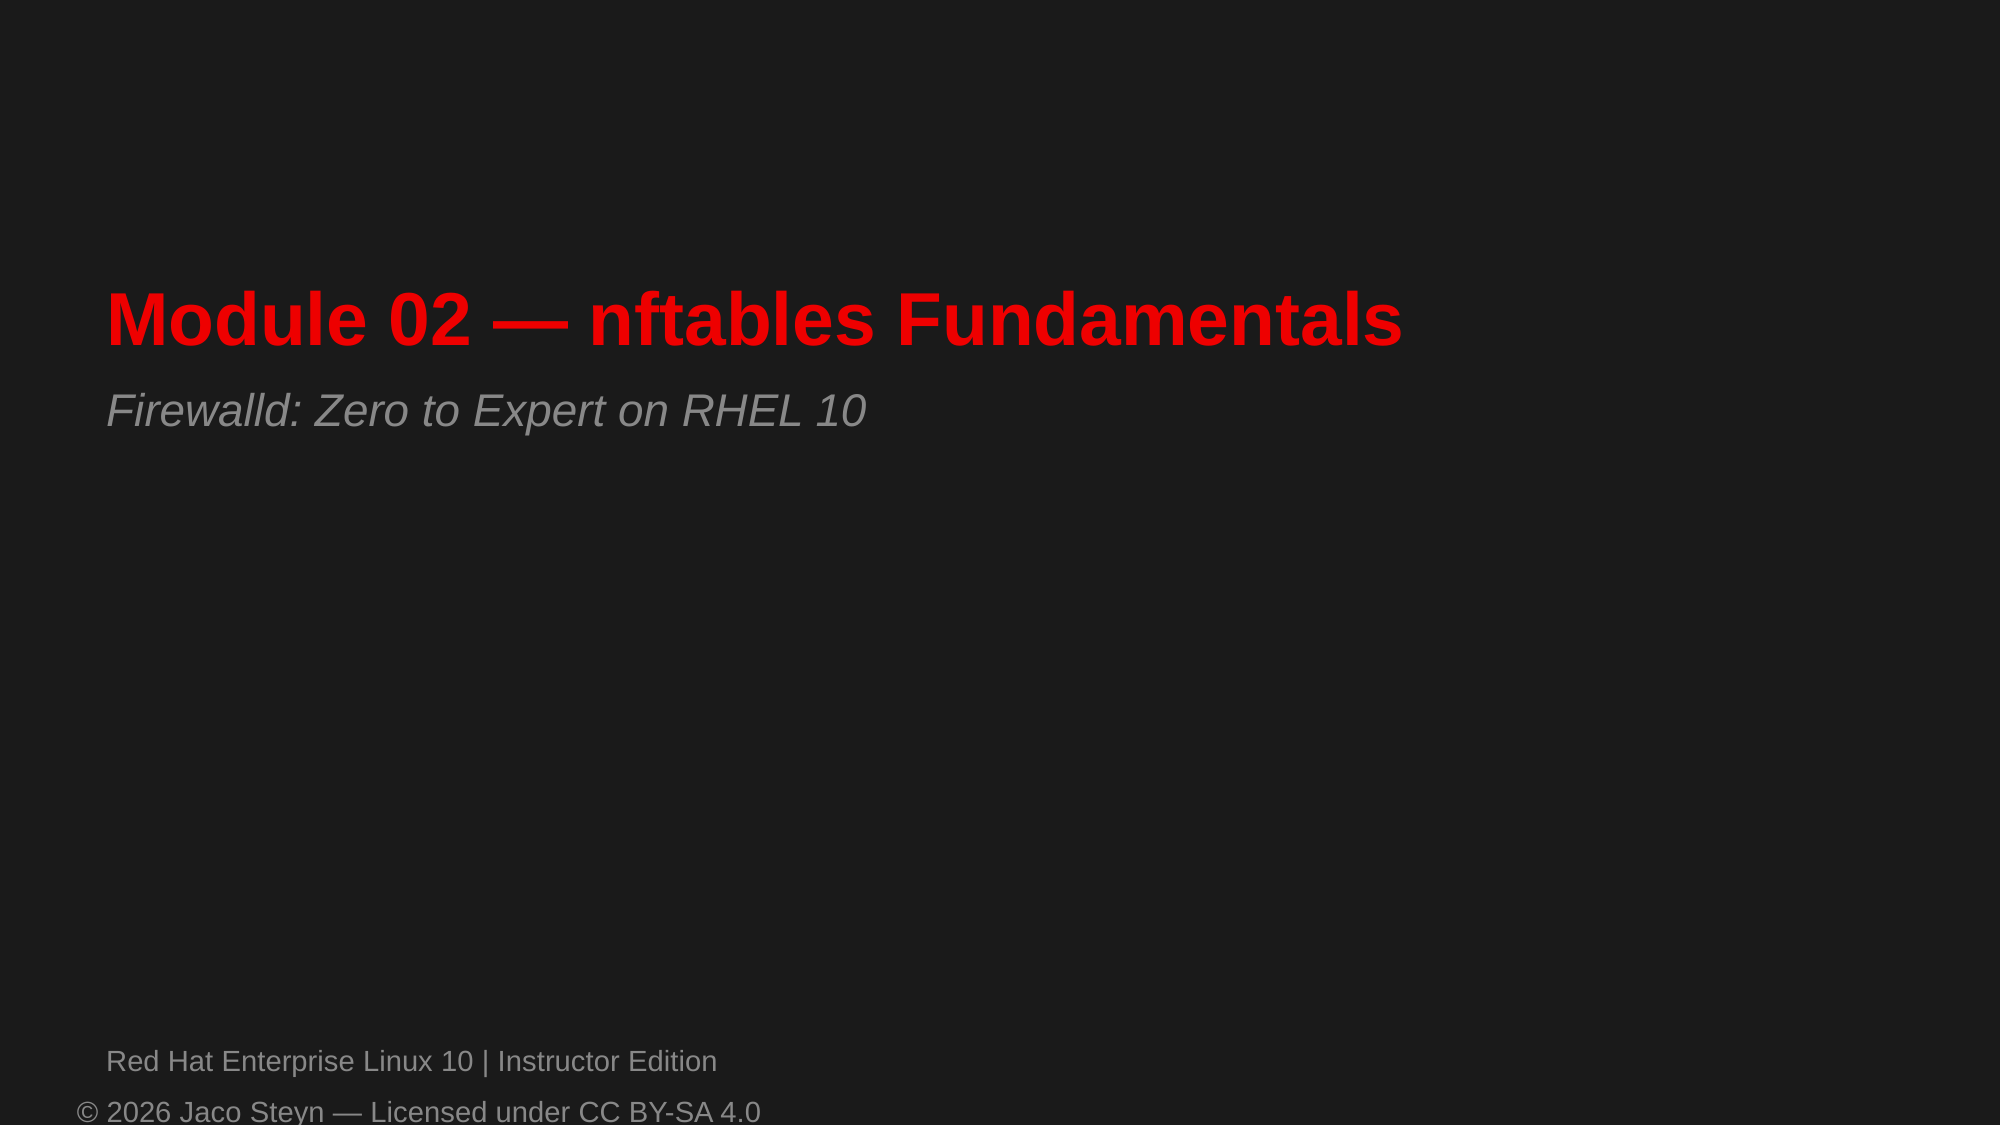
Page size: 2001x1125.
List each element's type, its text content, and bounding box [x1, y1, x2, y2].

text_box Module 02 — nftables Fundamentals Firewalld: Zero to Expert on RHEL 10 [88, 265, 1912, 562]
text_box Red Hat Enterprise Linux 10 | Instructor Edition [88, 1033, 1912, 1075]
text_box © 2026 Jaco Steyn — Licensed under CC BY-SA 4.0 [59, 1083, 1942, 1120]
